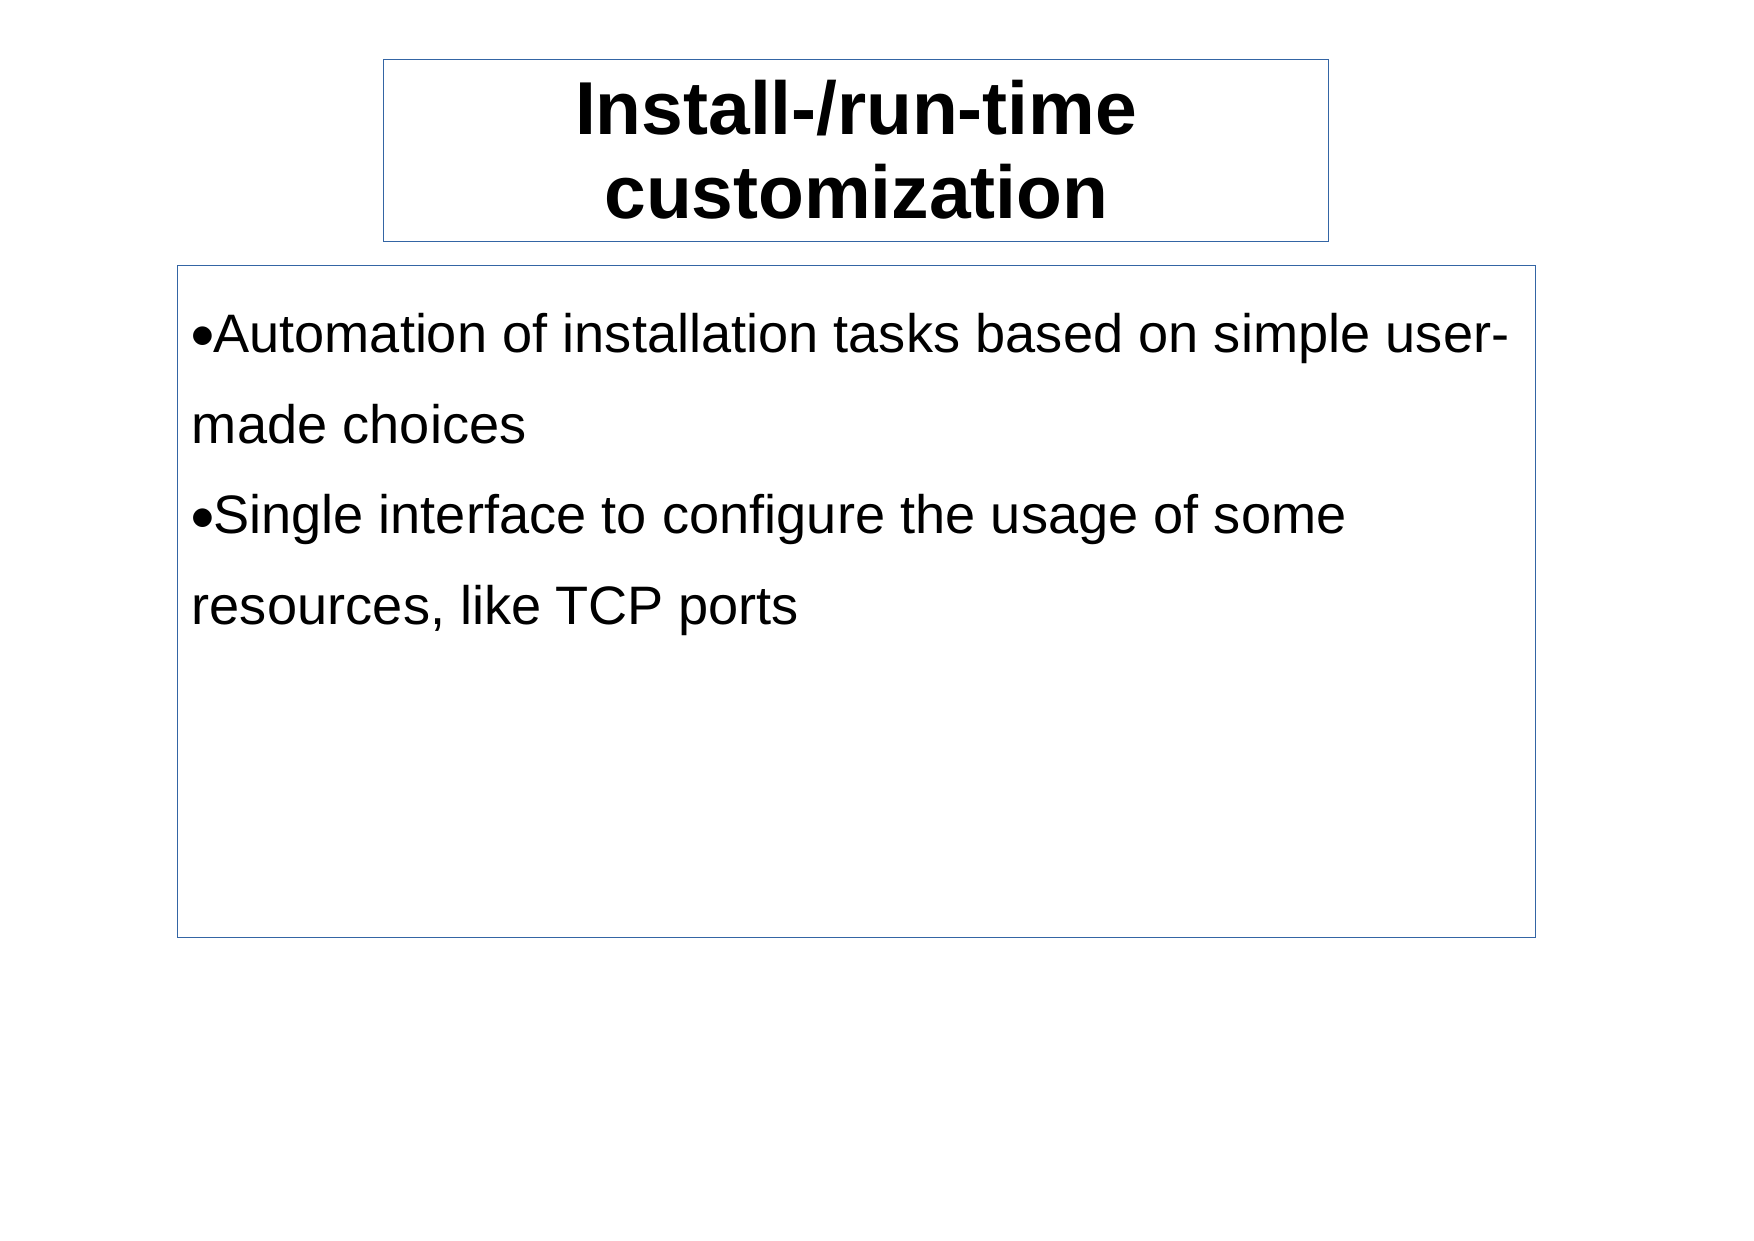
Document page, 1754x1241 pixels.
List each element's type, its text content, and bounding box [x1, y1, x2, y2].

text_box Automation of installation tasks based on simple user-made choices Single interface to configure the usage of some resources, like TCP ports [177, 265, 1536, 938]
text_box Install-/run-time customization [383, 59, 1329, 232]
